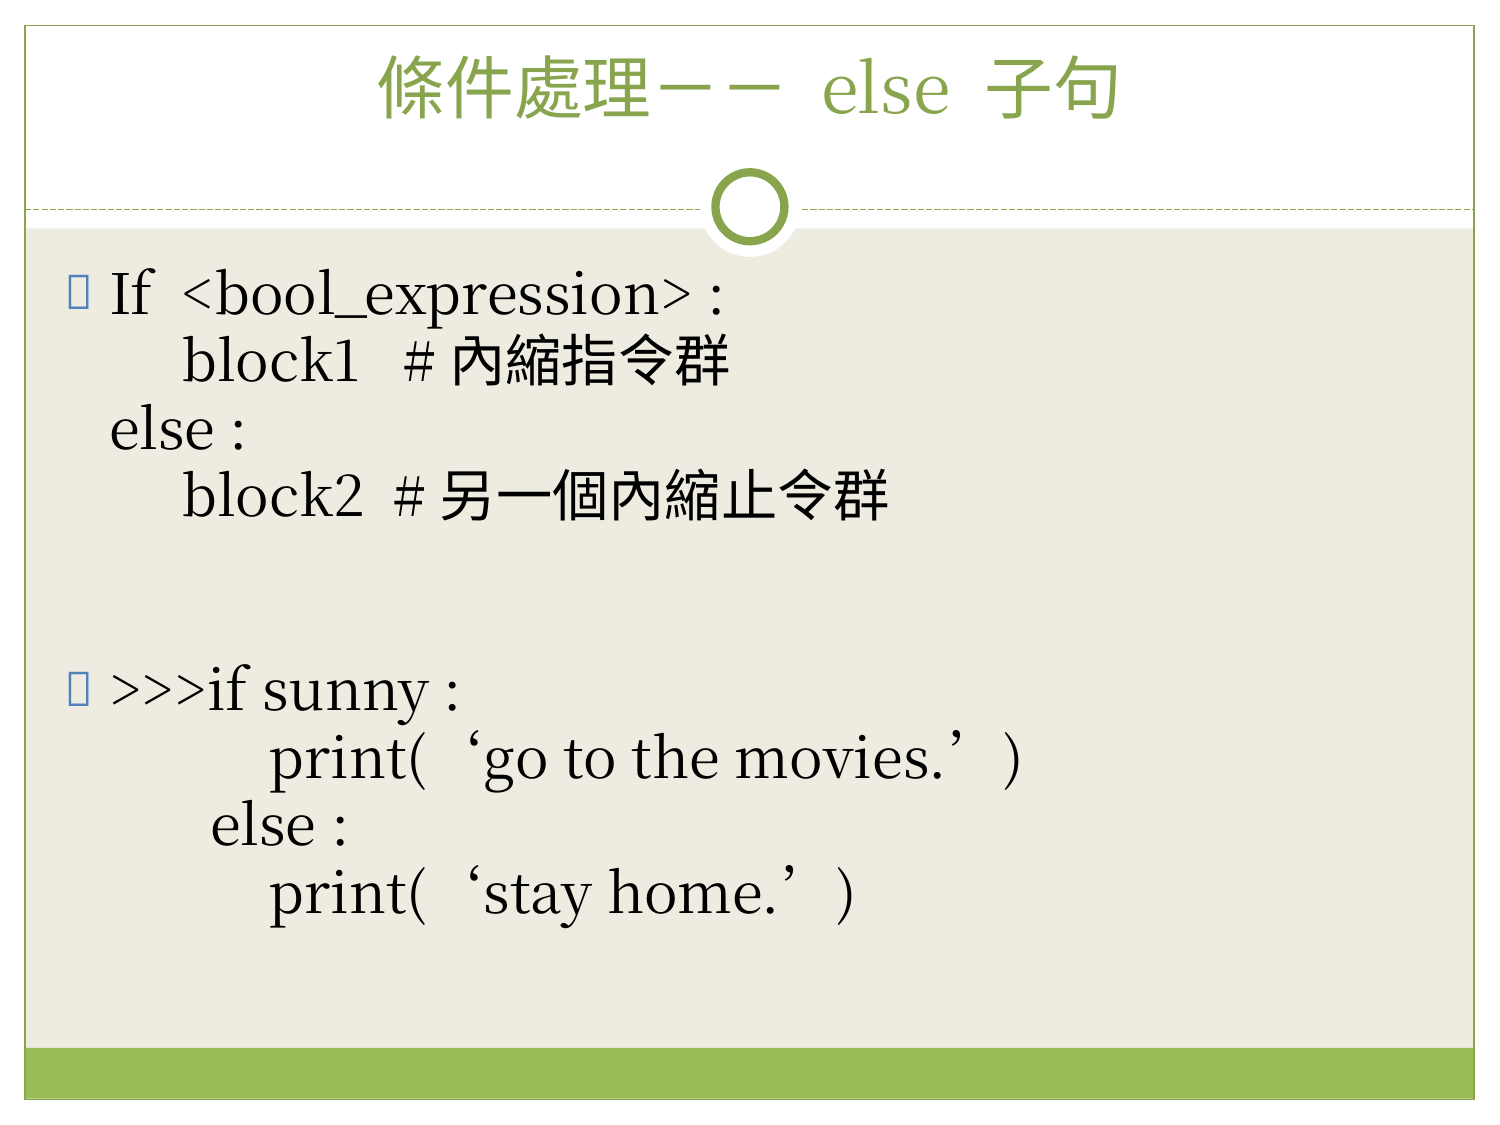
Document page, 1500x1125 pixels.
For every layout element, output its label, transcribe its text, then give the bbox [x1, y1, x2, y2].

list If <bool_expression> : block1 #內縮指令群 else : block2 #另一個內縮止令群 >>>if sunny : print(‘go to the movies.’) else : print(‘stay home.’) [49, 250, 1445, 1001]
title 條件處理－－ else 子句 [49, 37, 1450, 162]
